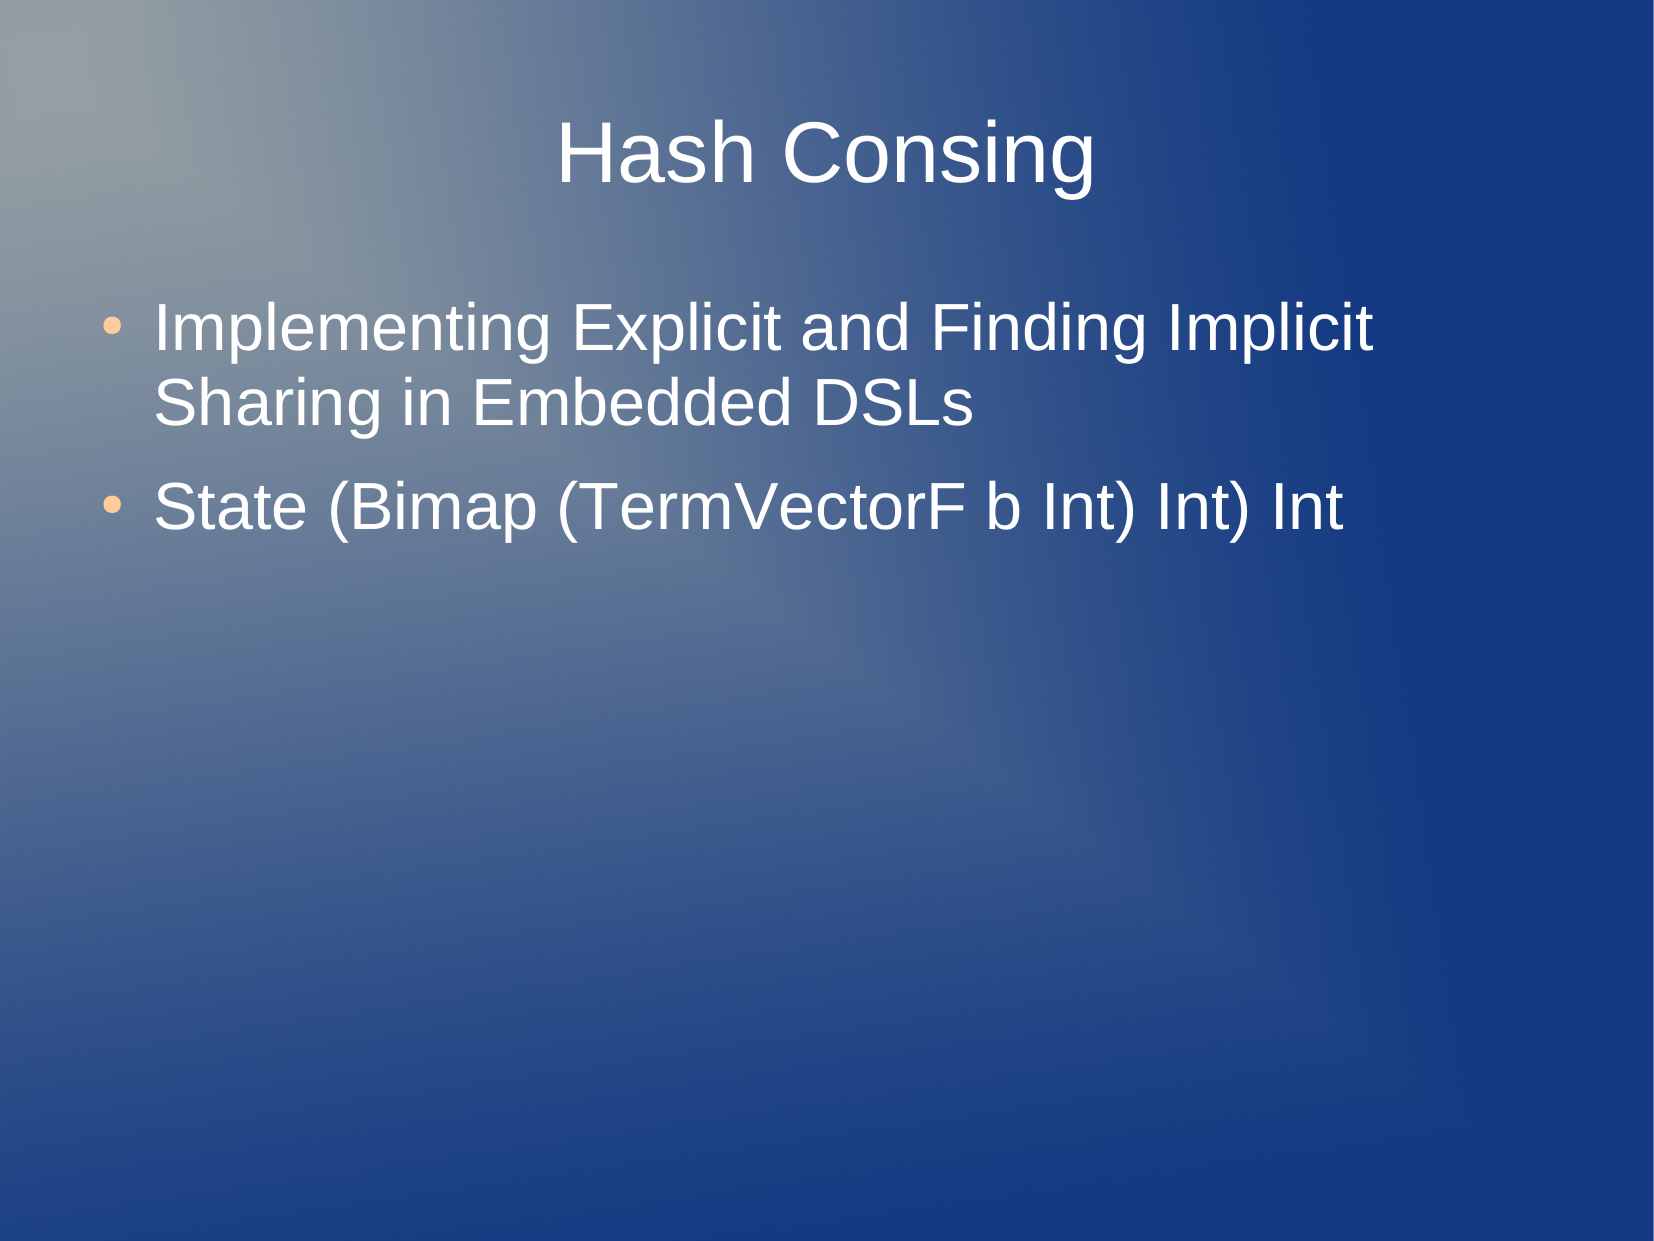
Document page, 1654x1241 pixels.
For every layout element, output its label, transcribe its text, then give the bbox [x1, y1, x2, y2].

list Implementing Explicit and Finding Implicit Sharing in Embedded DSLs State (Bimap (TermVectorF b Int) Int) Int [82, 290, 1571, 1109]
picture [0, 0, 1654, 1241]
title Hash Consing [82, 49, 1571, 257]
